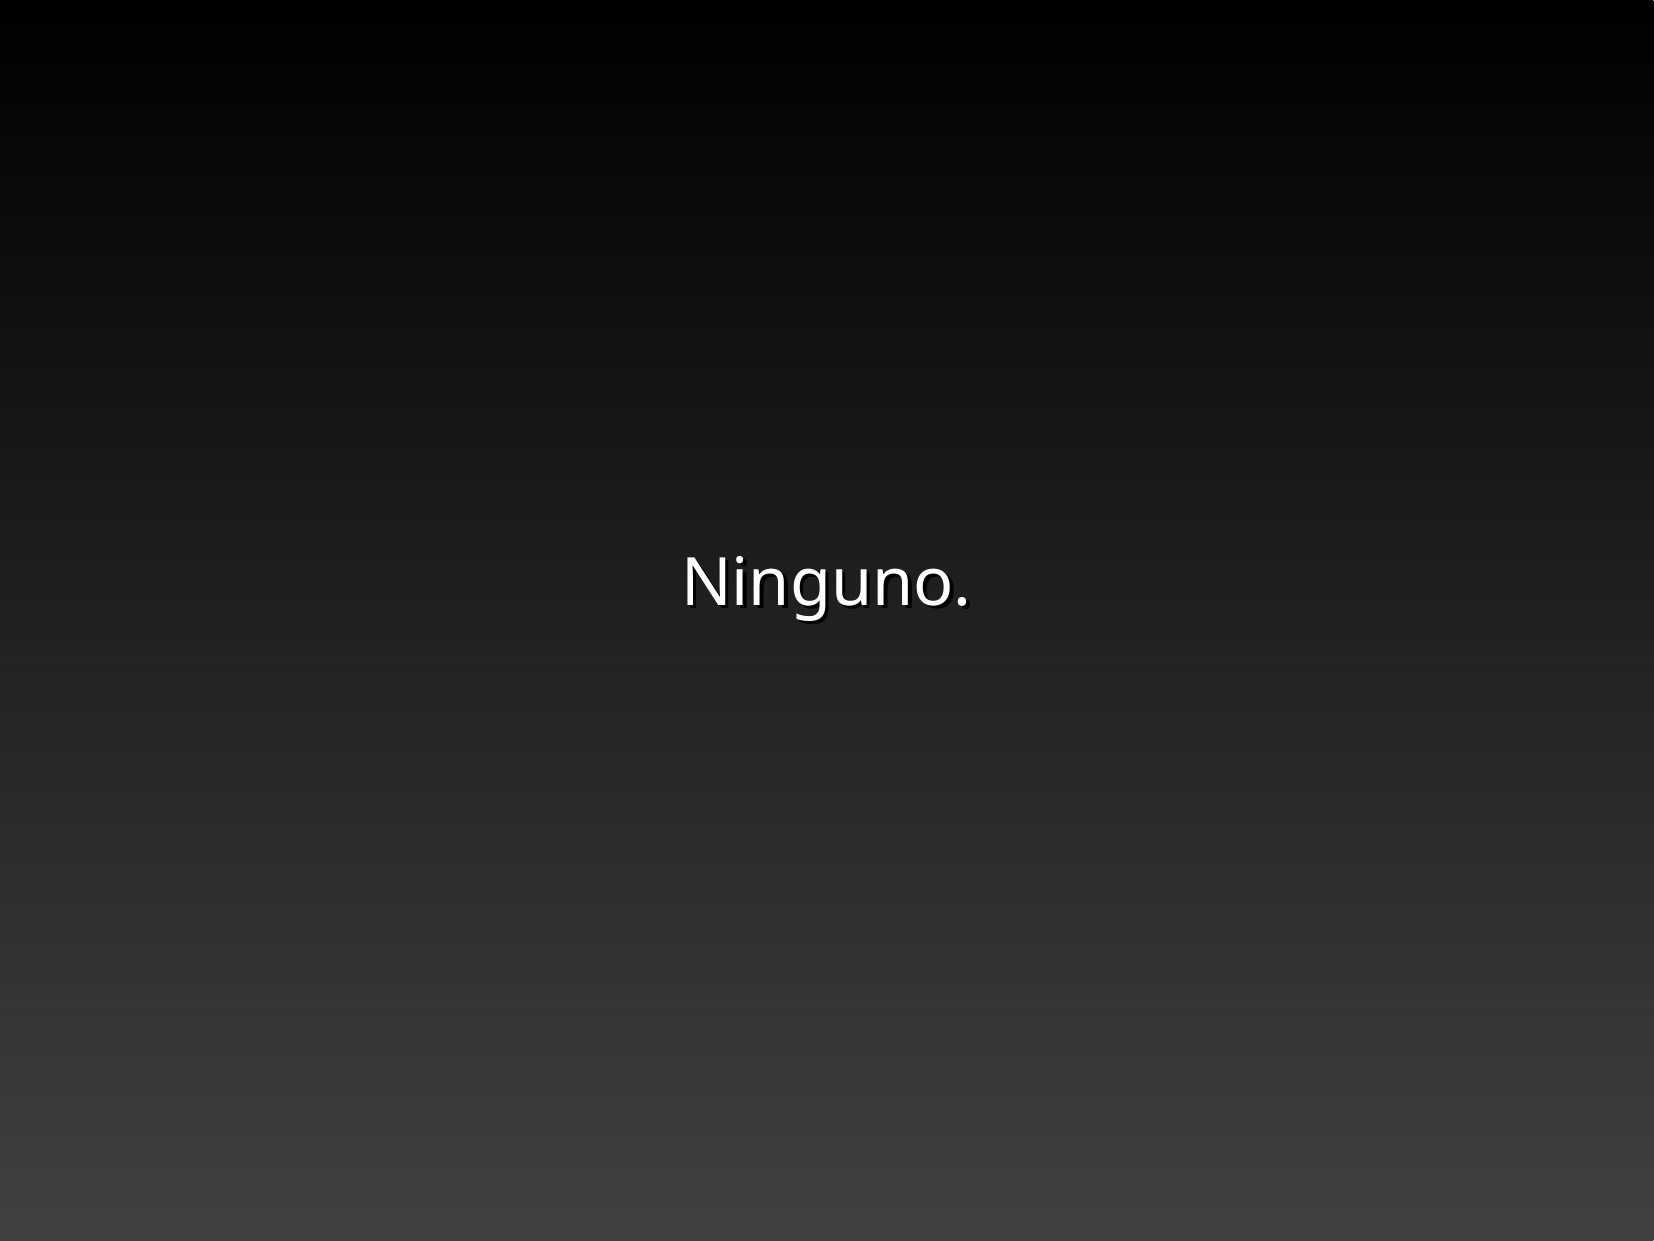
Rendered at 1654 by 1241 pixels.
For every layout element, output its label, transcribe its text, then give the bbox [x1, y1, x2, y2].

subtitle Ninguno. [82, 56, 1571, 1102]
